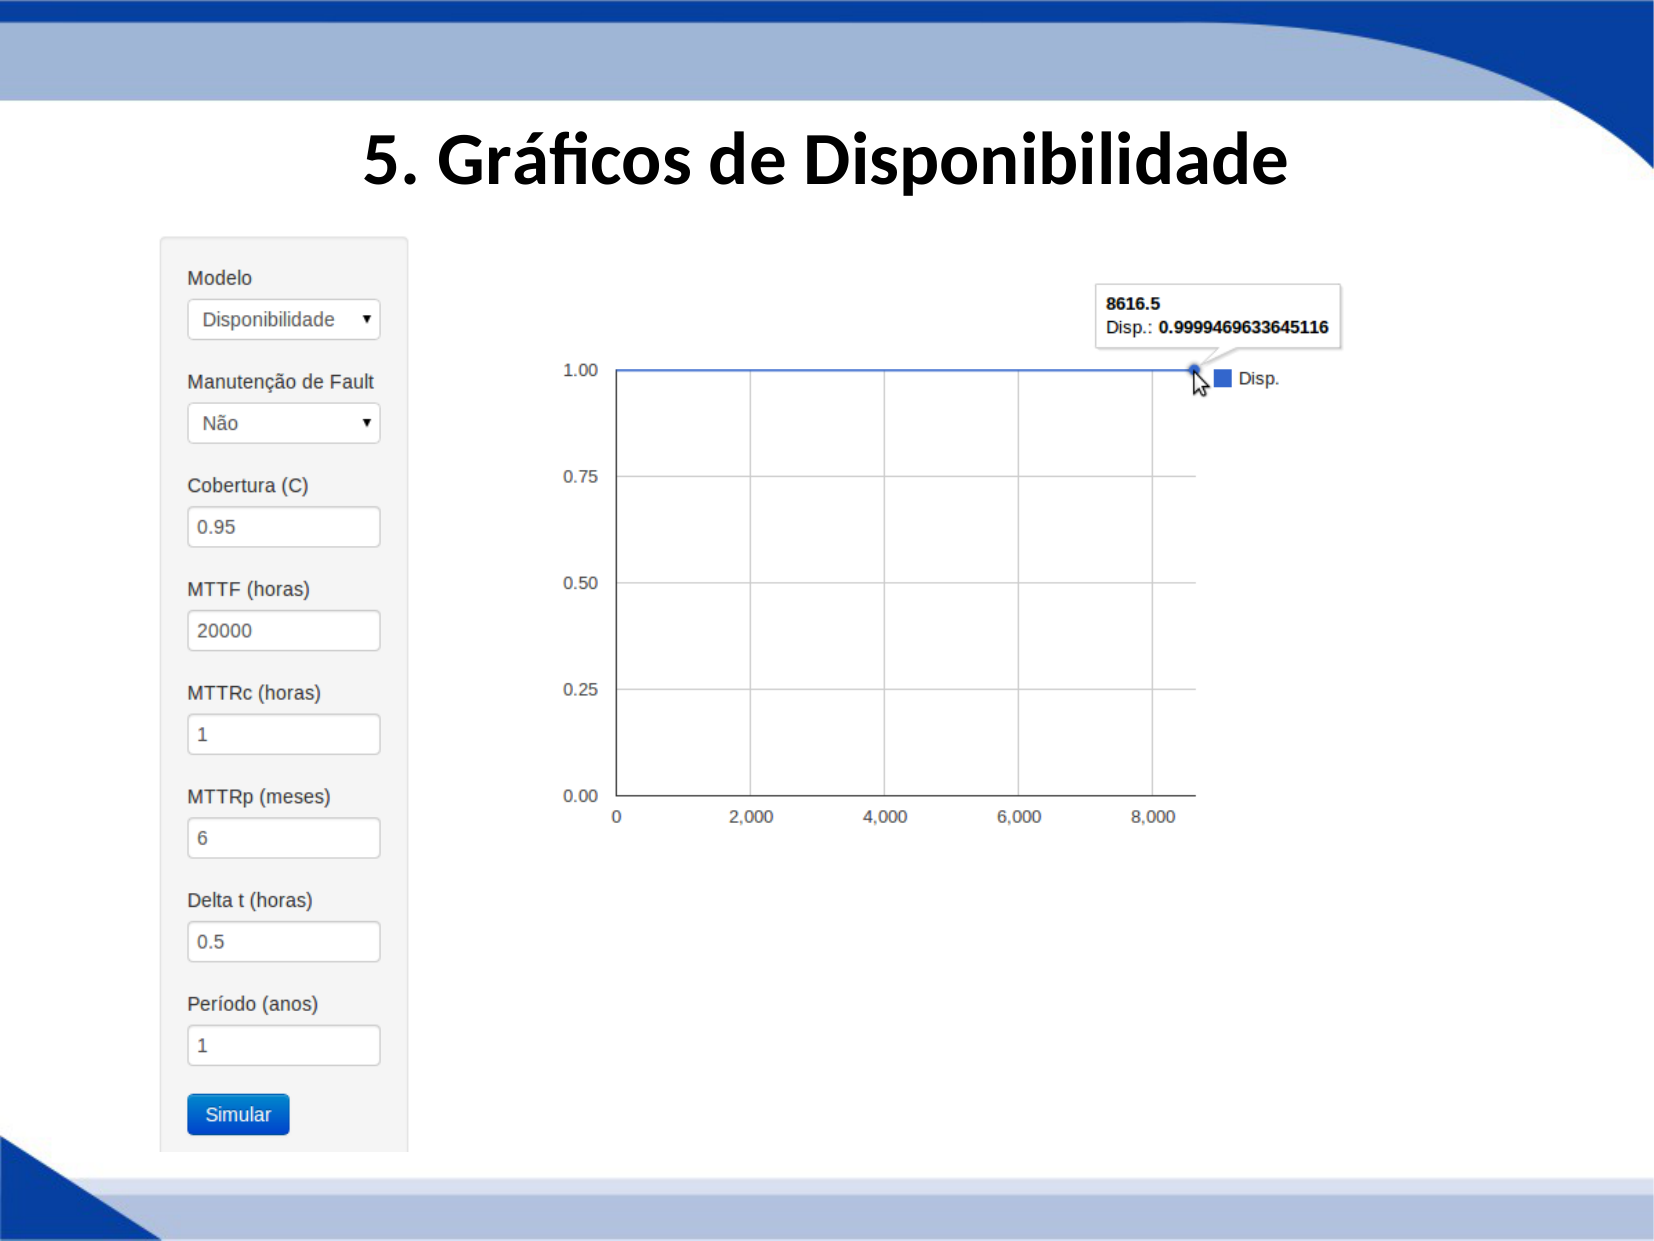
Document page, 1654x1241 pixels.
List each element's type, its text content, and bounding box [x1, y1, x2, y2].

title 5. Gráficos de Disponibilidade [82, 49, 1571, 257]
picture [0, 0, 1654, 1241]
